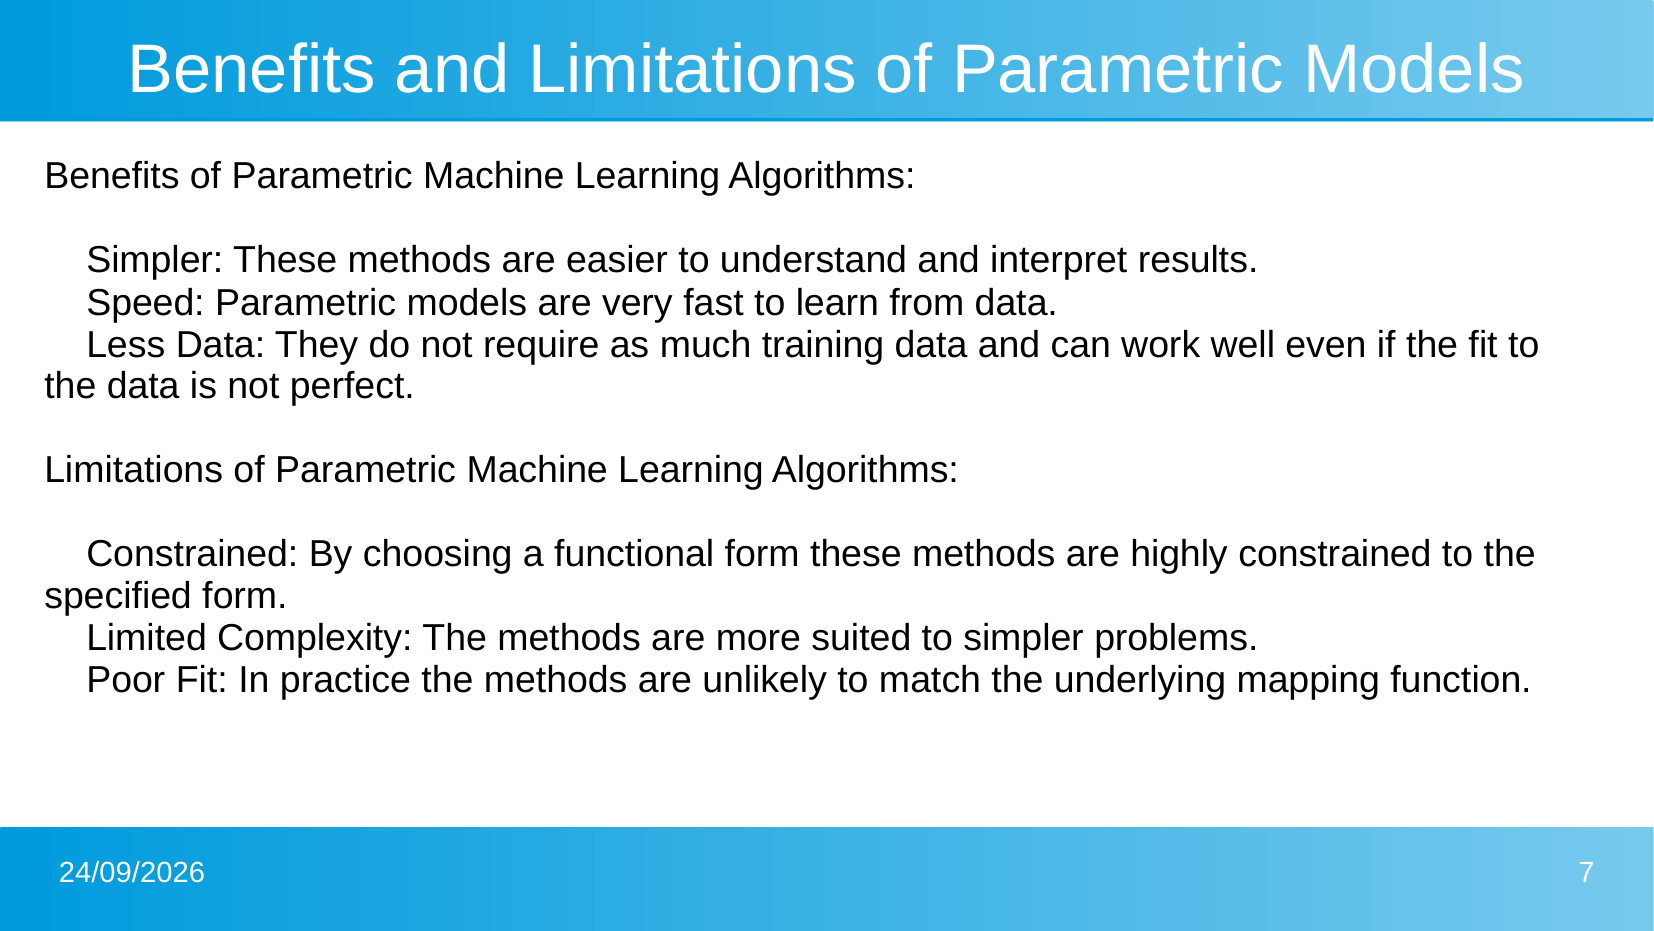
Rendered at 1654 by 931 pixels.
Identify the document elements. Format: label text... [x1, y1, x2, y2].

title Benefits and Limitations of Parametric Models [59, 29, 1595, 108]
text_box Benefits of Parametric Machine Learning Algorithms: Simpler: These methods are easier to understand and interpret results. Speed: Parametric models are very fast to learn from data. Less Data: They do not require as much training data and can work well even if the fit to the data is not perfect. Limitations of Parametric Machine Learning Algorithms: Constrained: By choosing a functional form these methods are highly constrained to the specified form. Limited Complexity: The methods are more suited to simpler problems. Poor Fit: In practice the methods are unlikely to match the underlying mapping function. [29, 147, 1595, 931]
